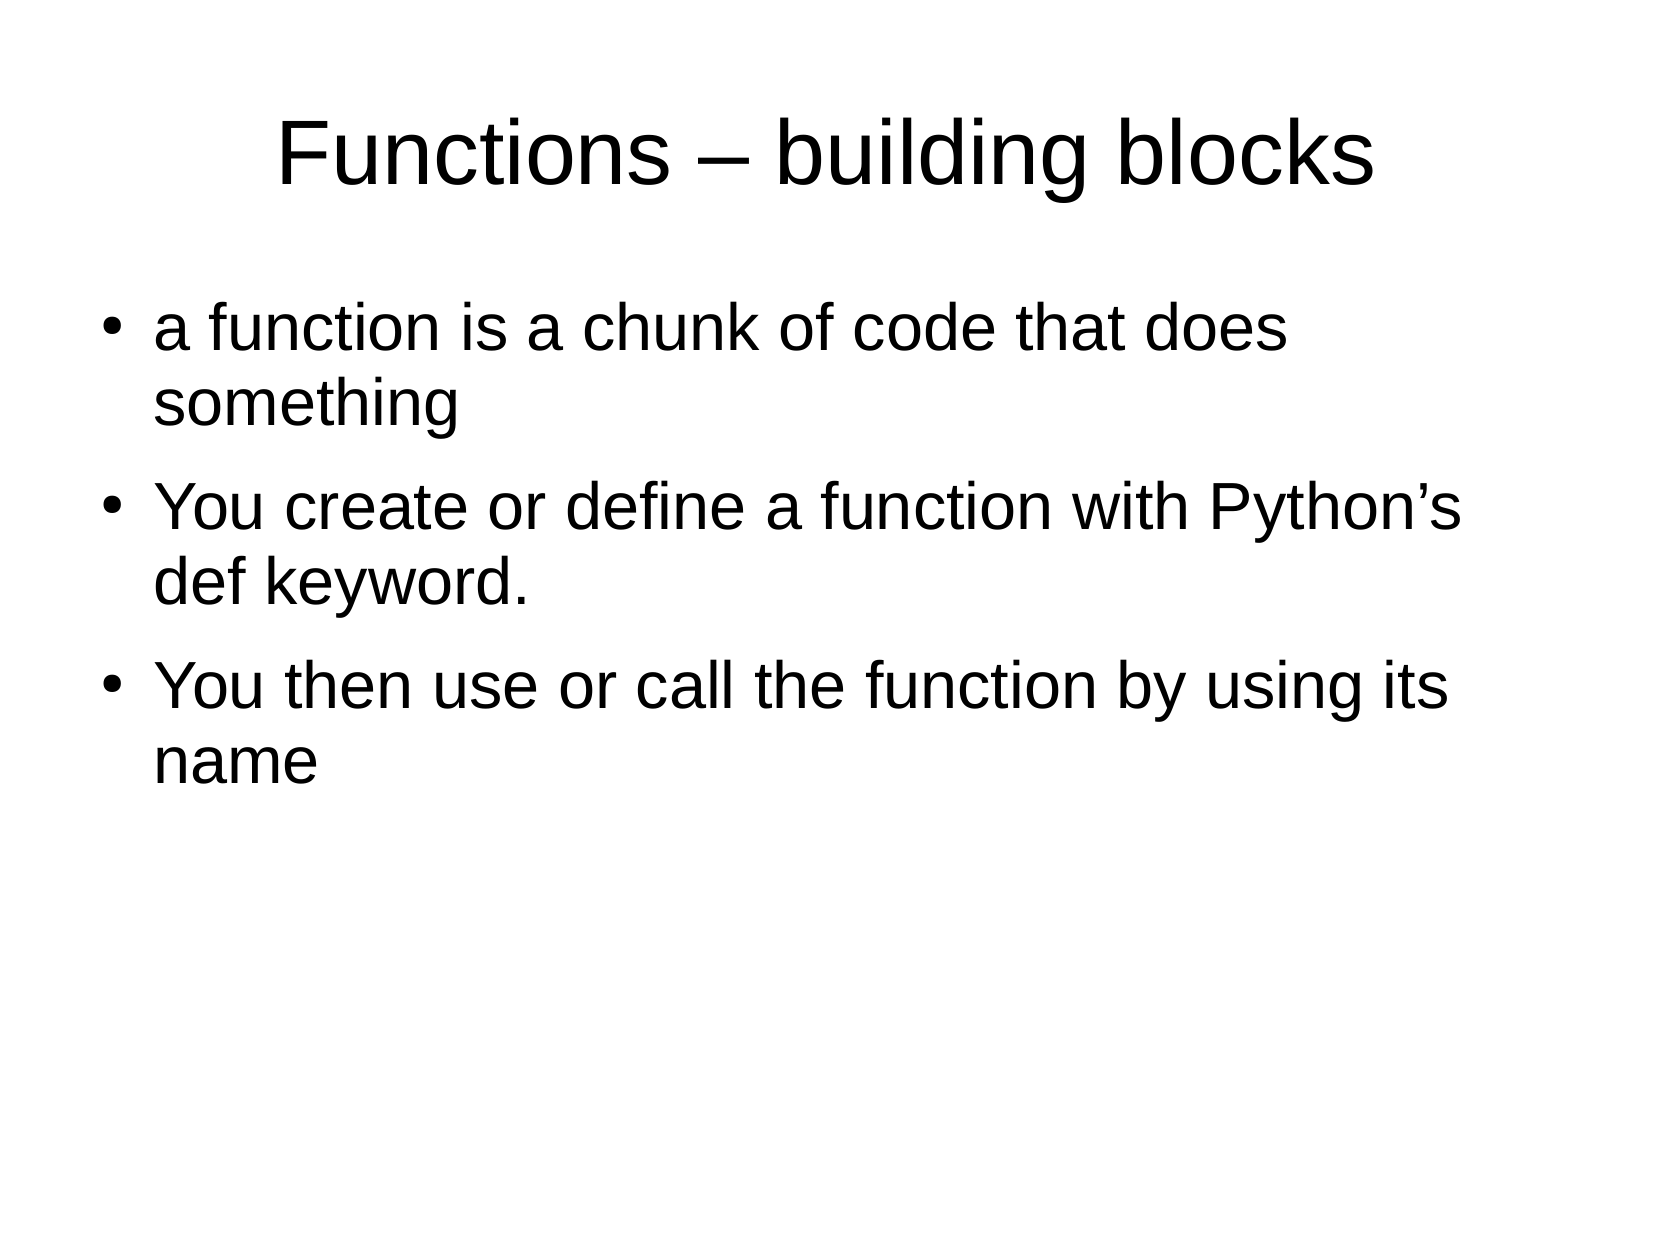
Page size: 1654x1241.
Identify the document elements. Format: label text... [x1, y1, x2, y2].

title Functions – building blocks [82, 49, 1571, 257]
list a function is a chunk of code that does something You create or define a function with Python’s def keyword. You then use or call the function by using its name [82, 290, 1571, 1082]
